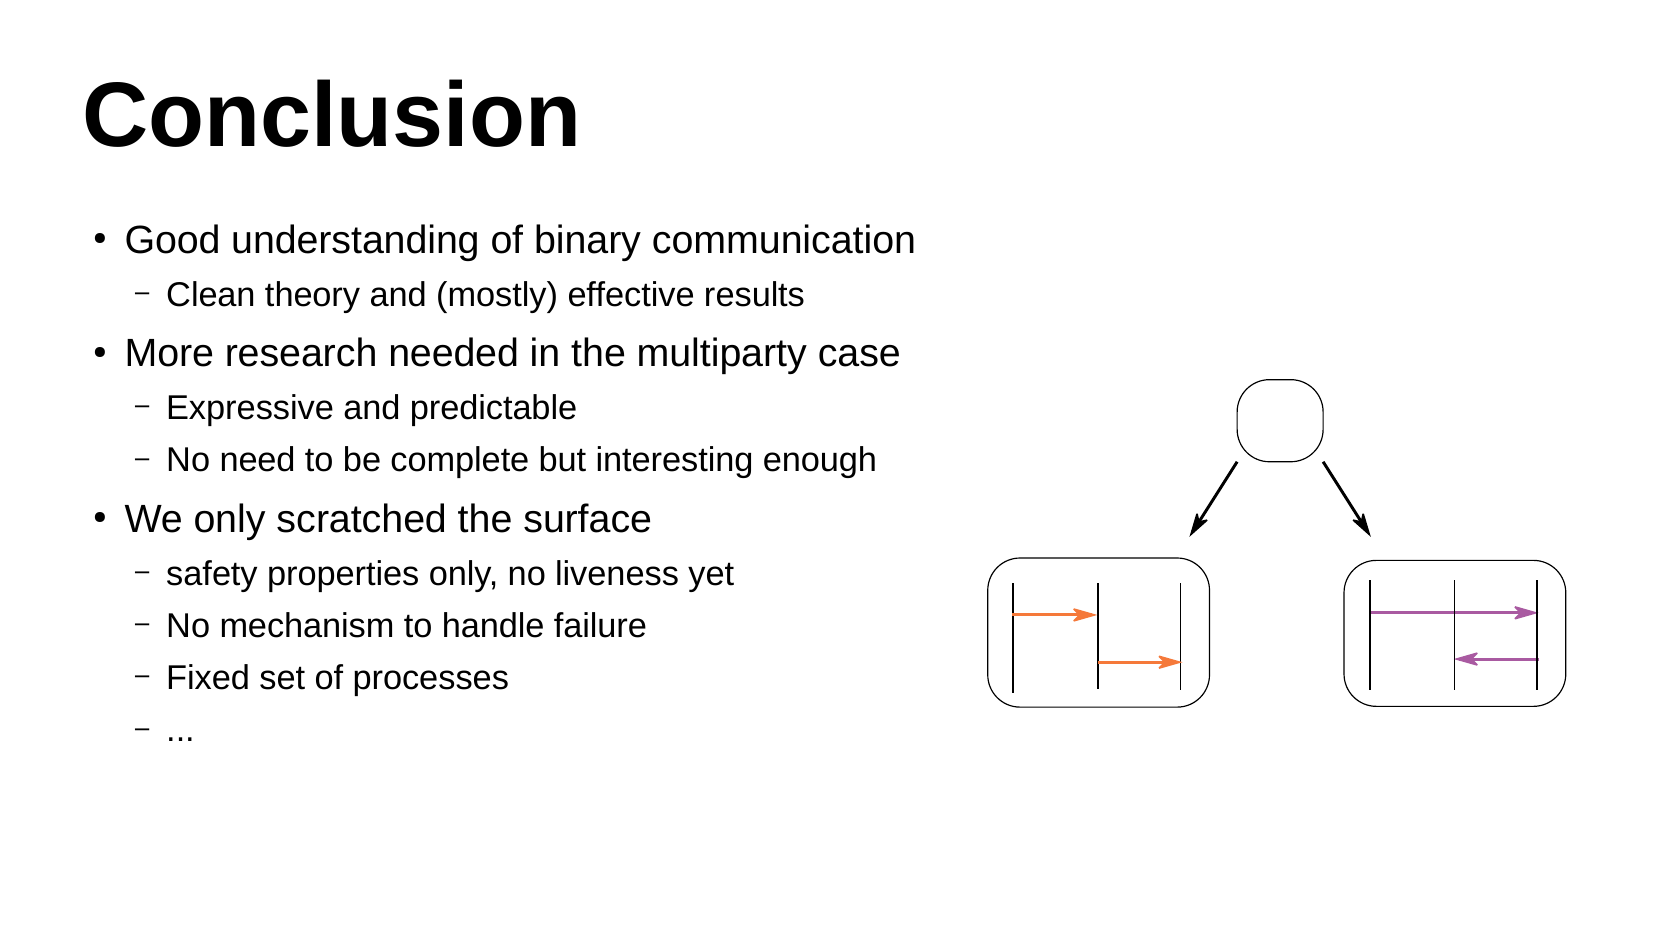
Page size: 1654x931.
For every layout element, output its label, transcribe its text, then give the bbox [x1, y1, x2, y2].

title Conclusion [82, 37, 1571, 193]
picture [987, 379, 1567, 708]
list Good understanding of binary communication Clean theory and (mostly) effective results More research needed in the multiparty case Expressive and predictable No need to be complete but interesting enough We only scratched the surface safety properties only, no liveness yet No mechanism to handle failure Fixed set of processes ... [82, 217, 1571, 758]
